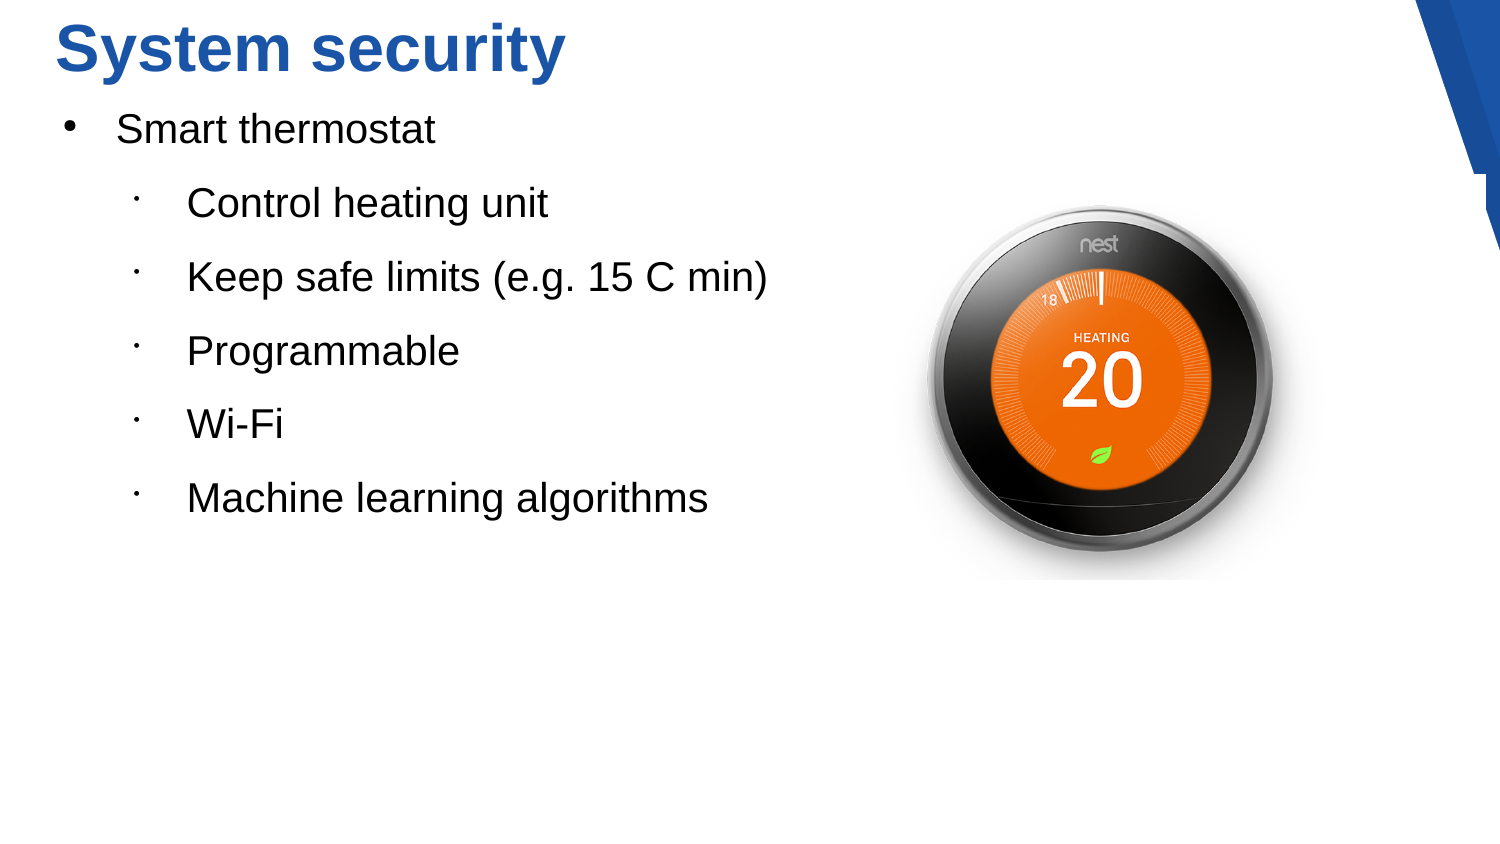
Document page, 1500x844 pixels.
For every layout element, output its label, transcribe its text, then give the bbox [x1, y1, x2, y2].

title System security [40, 32, 1366, 87]
list Smart thermostat Control heating unit Keep safe limits (e.g. 15 C min) Programmable Wi-Fi Machine learning algorithms [30, 87, 1486, 526]
picture [714, 526, 1486, 580]
